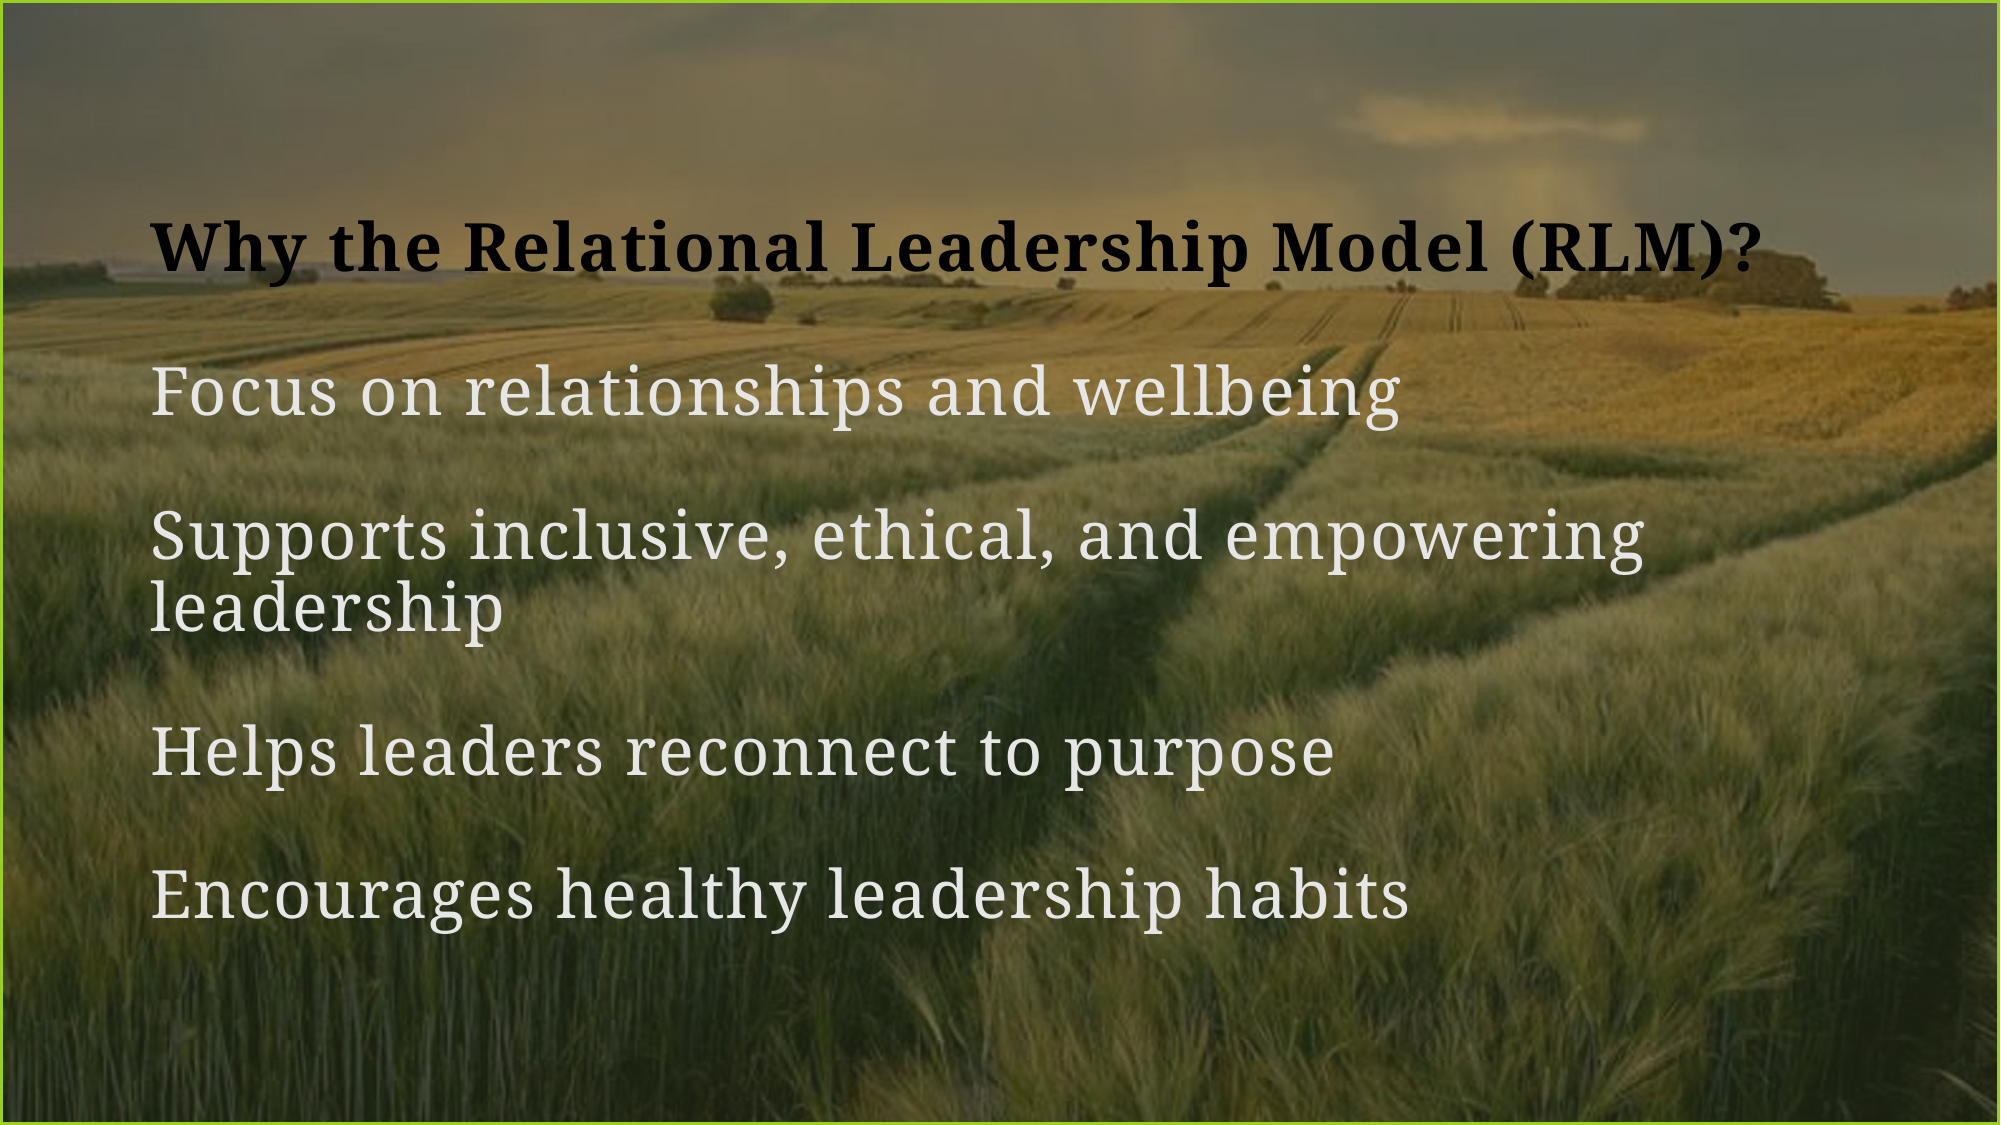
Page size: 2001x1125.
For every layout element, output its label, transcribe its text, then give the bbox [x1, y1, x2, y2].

title Why the Relational Leadership Model (RLM)? Focus on relationships and wellbeing Supports inclusive, ethical, and empowering leadership Helps leaders reconnect to purpose Encourages healthy leadership habits [0, 0, 2000, 1125]
